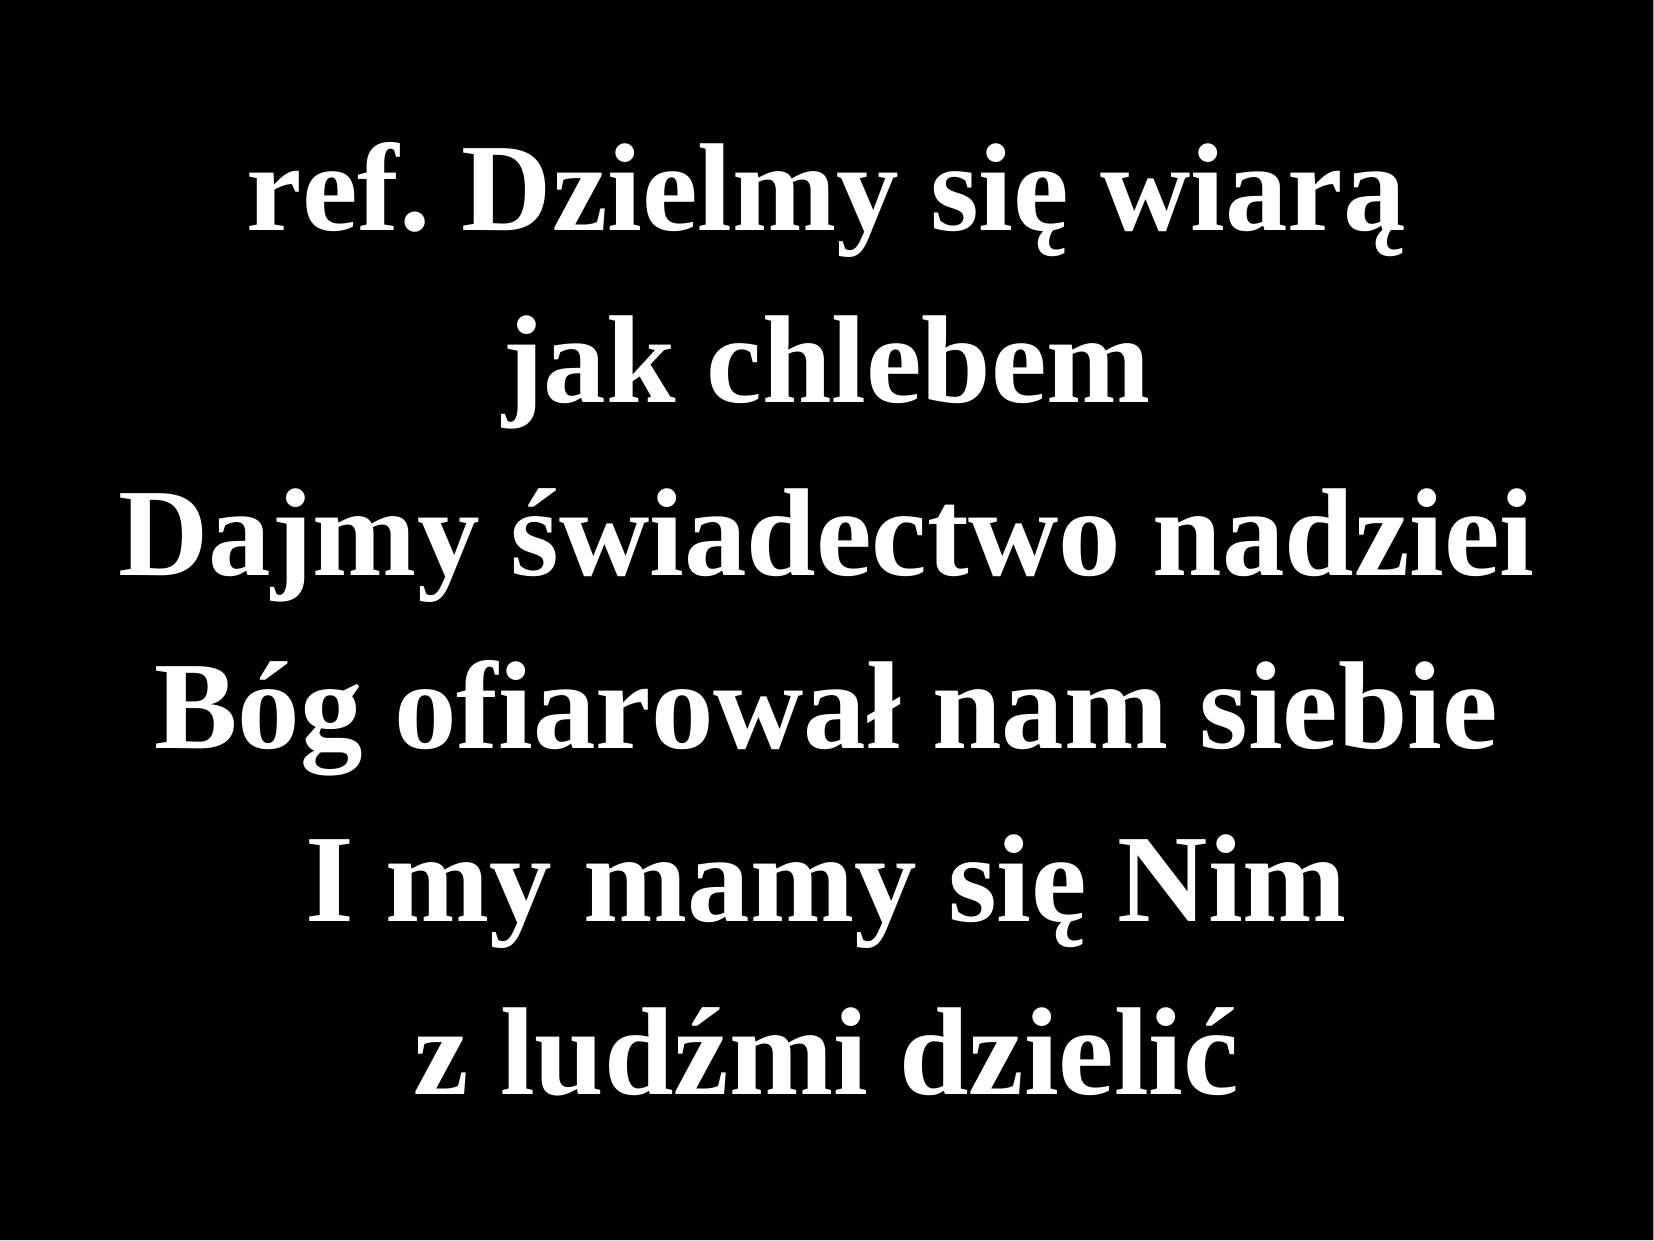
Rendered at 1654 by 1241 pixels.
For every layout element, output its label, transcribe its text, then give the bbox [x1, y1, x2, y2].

title ref. Dzielmy się wiarą ppp jak chlebem ppp Dajmy świadectwo nadziei ppp Bóg ofiarował nam siebie ppp I my mamy się Nim ppp z ludźmi dzielić [0, 0, 1654, 1241]
